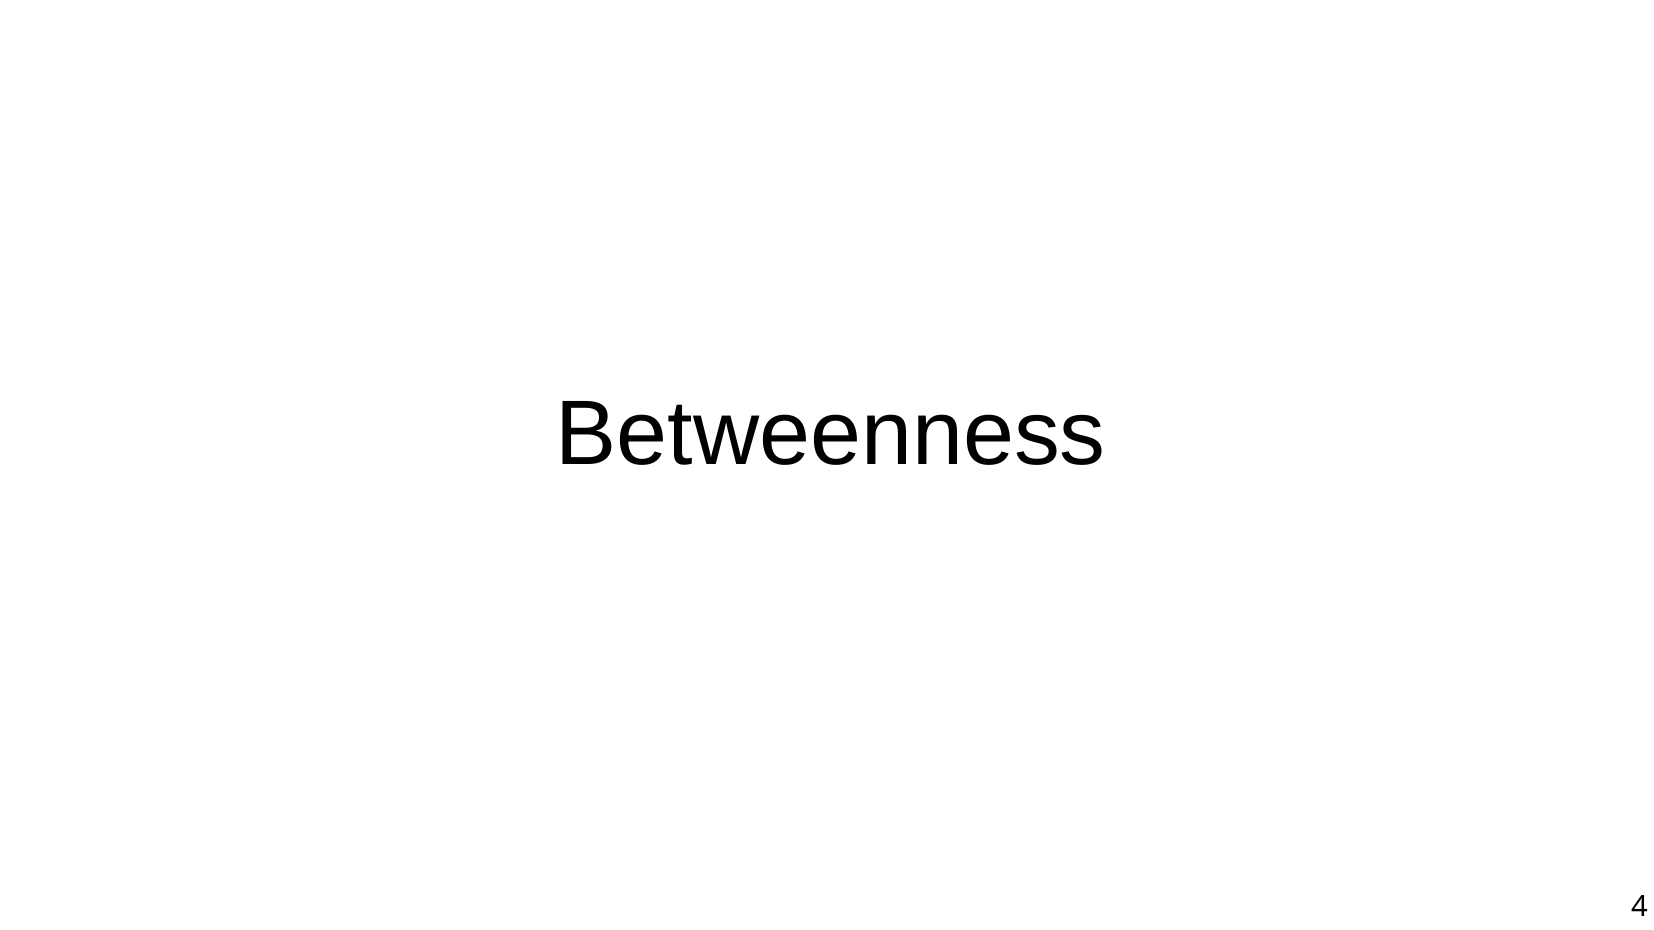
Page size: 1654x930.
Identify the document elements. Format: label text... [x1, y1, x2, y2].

title Betweenness [87, 354, 1576, 511]
